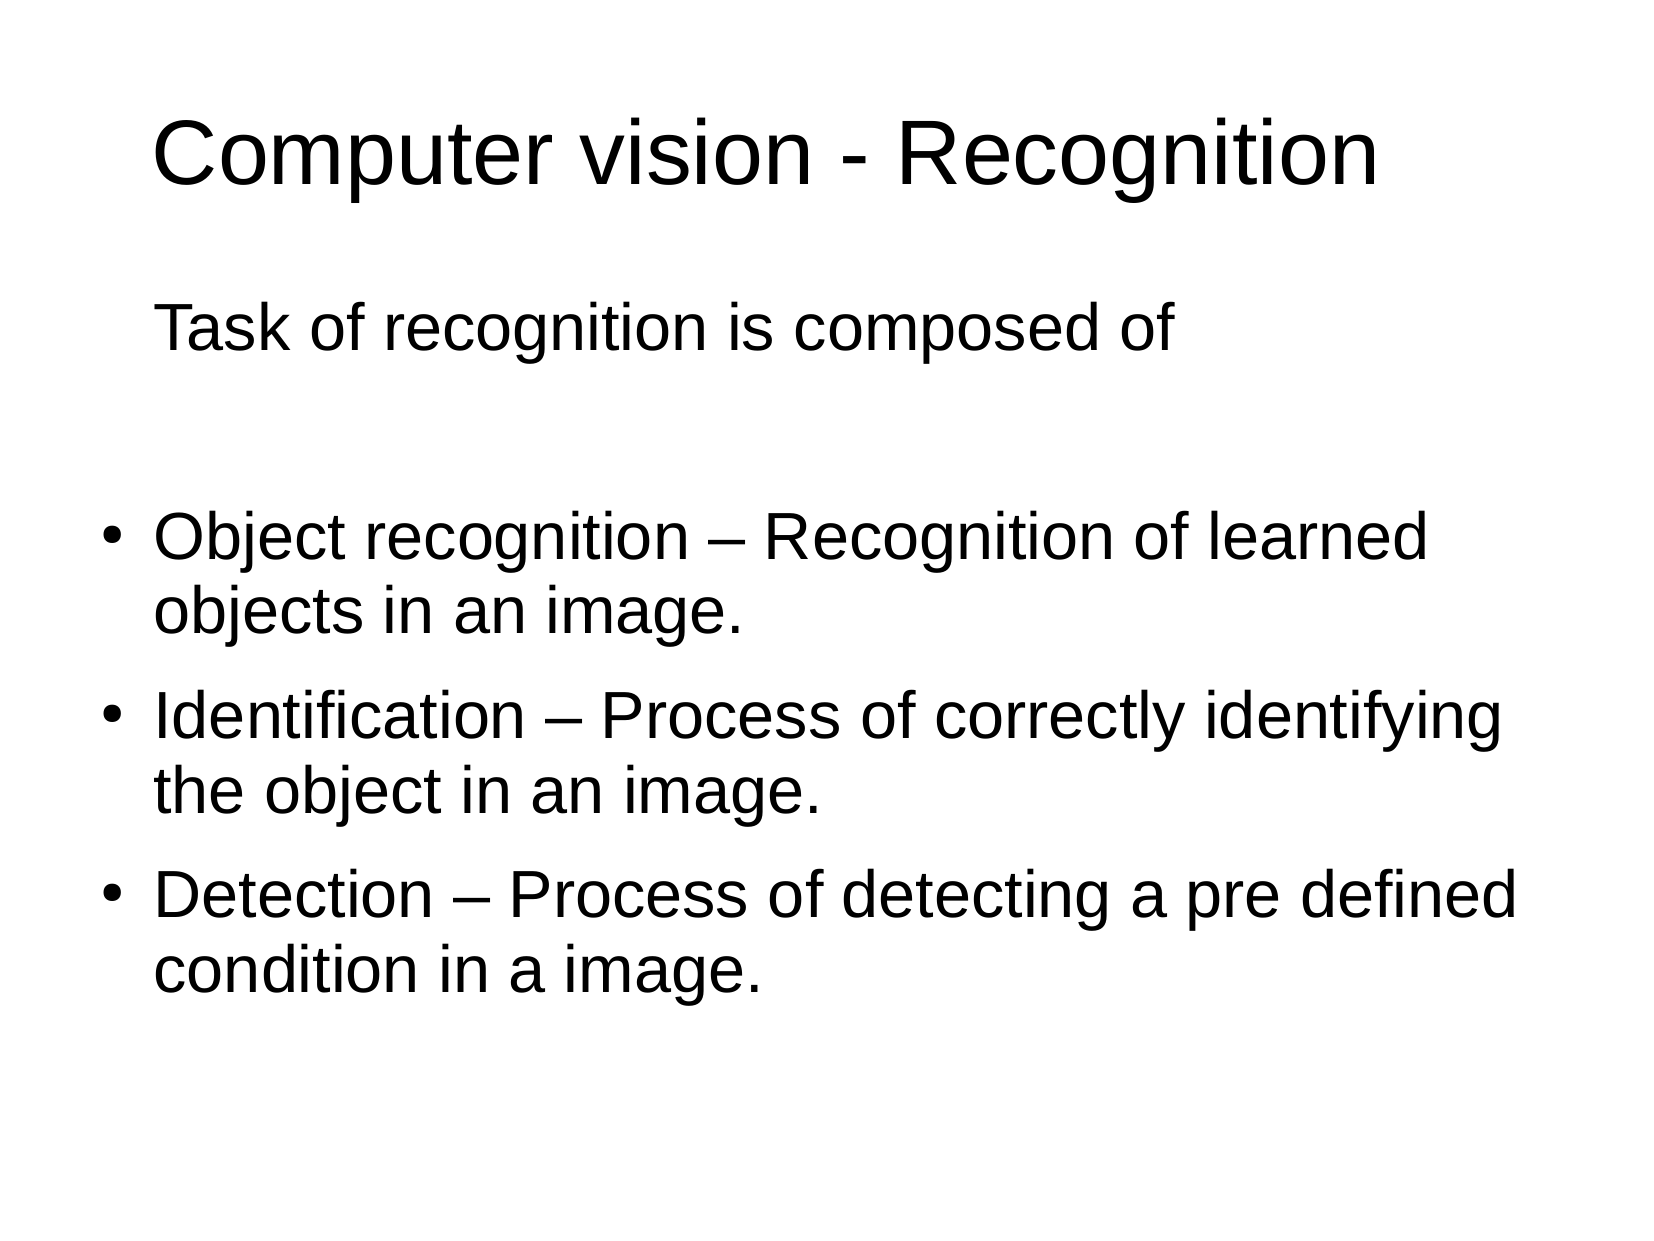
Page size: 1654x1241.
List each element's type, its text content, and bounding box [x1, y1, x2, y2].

title Computer vision - Recognition [82, 49, 1571, 257]
list Task of recognition is composed of Object recognition – Recognition of learned objects in an image. Identification – Process of correctly identifying the object in an image. Detection – Process of detecting a pre defined condition in a image. [82, 290, 1571, 1010]
